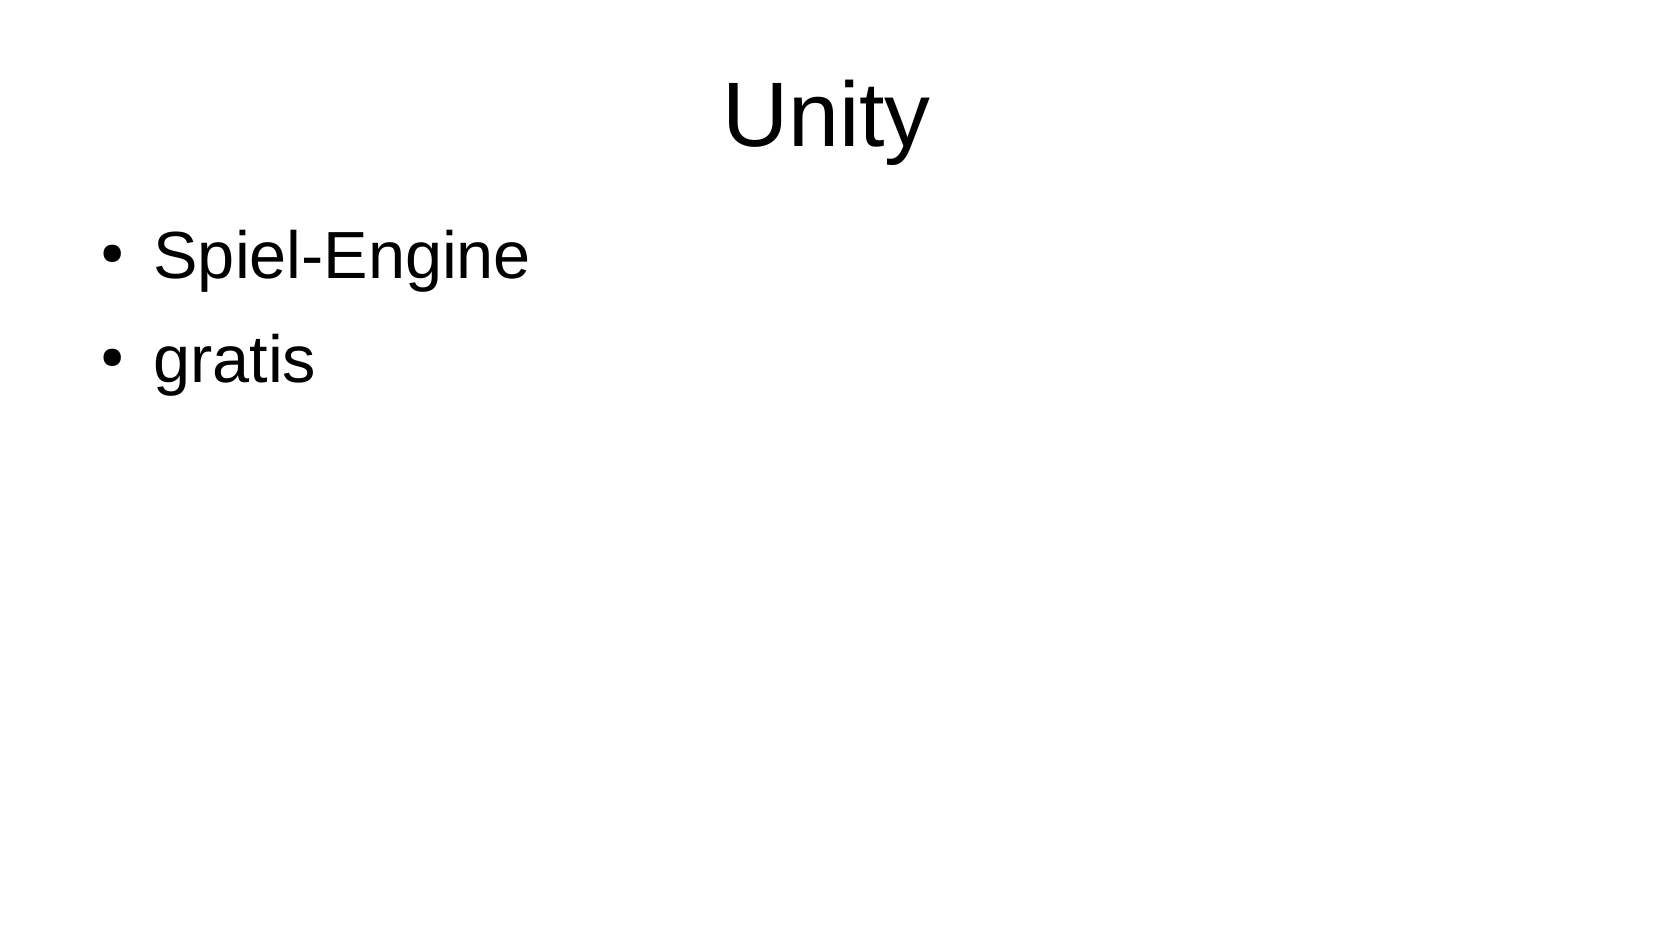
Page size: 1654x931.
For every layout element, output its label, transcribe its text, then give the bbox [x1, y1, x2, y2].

list Spiel-Engine gratis [82, 217, 1571, 758]
title Unity [82, 37, 1571, 193]
